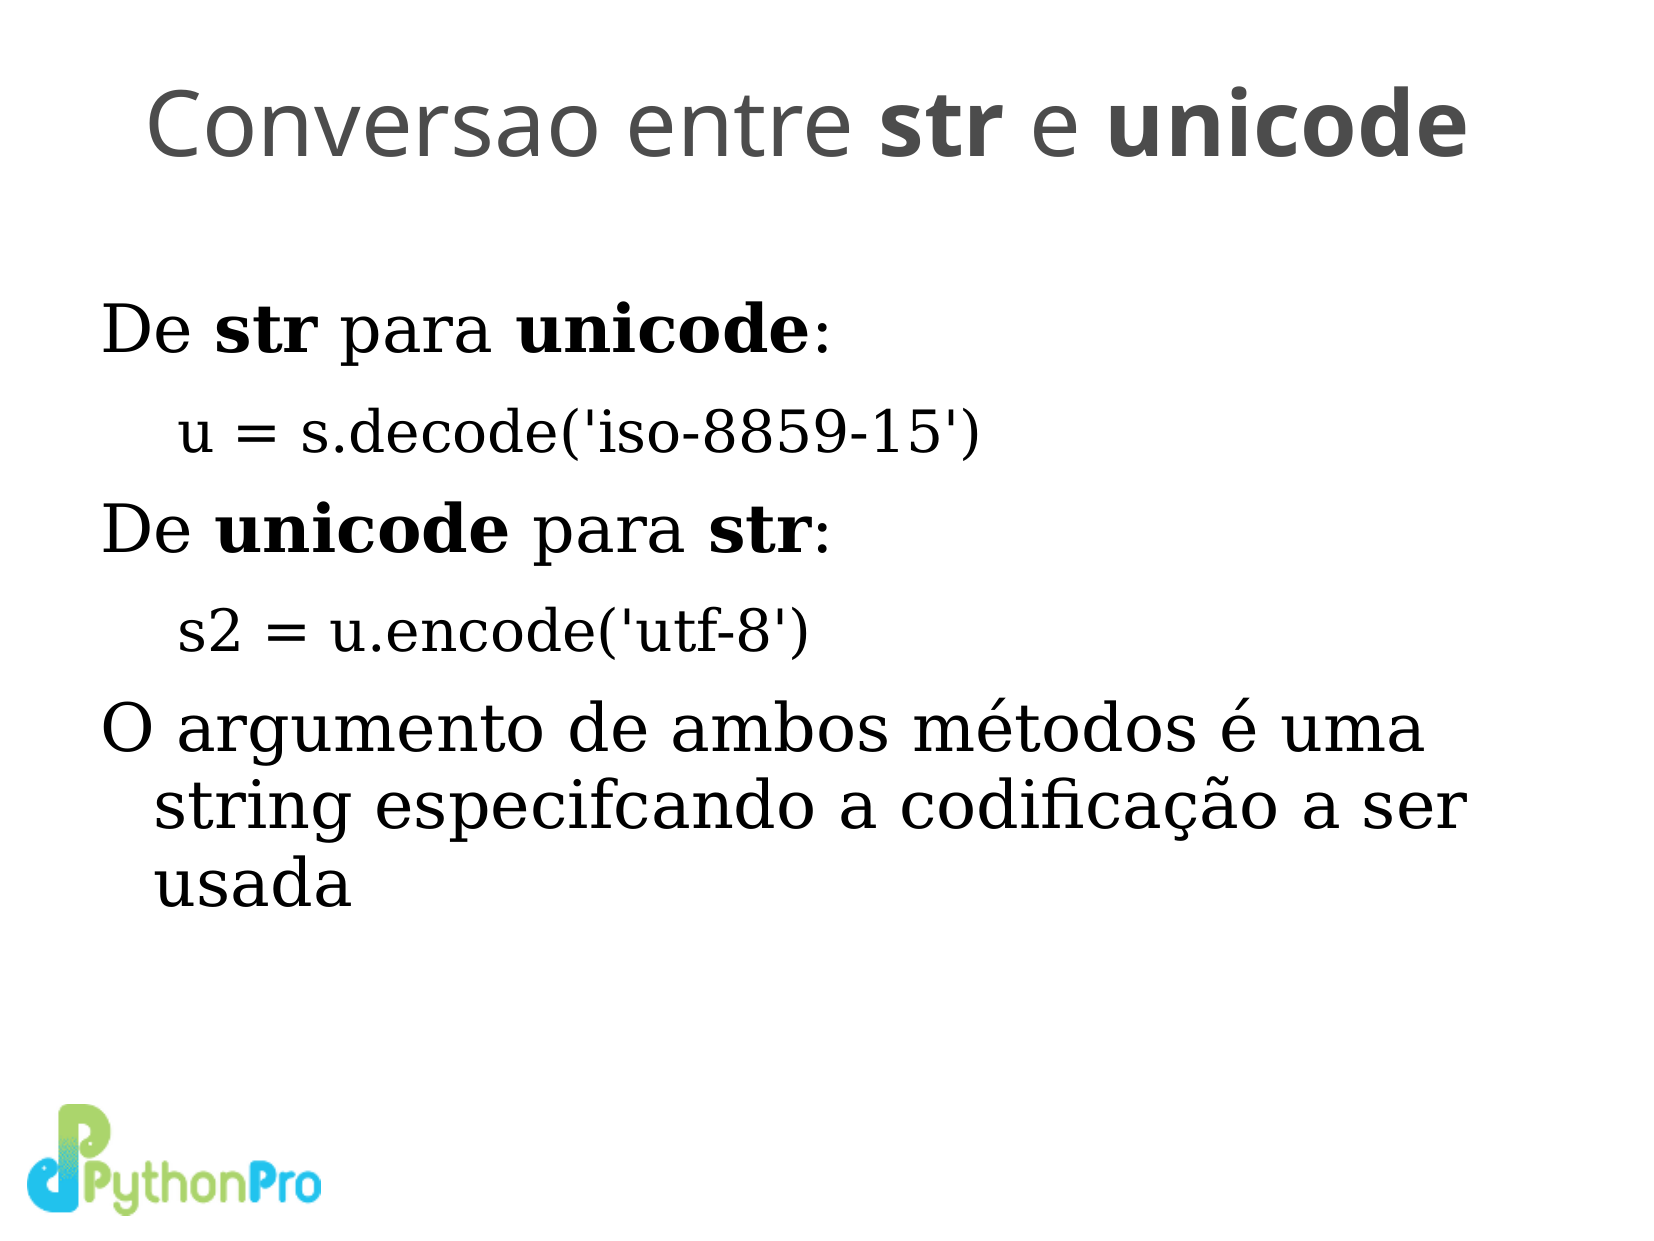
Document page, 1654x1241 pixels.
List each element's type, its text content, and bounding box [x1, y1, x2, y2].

title Conversao entre str e unicode [75, 17, 1564, 226]
list De str para unicode: u = s.decode('iso-8859-15') De unicode para str: s2 = u.encode('utf-8') O argumento de ambos métodos é uma string especifcando a codificação a ser usada [82, 290, 1571, 1109]
picture [27, 1104, 321, 1216]
